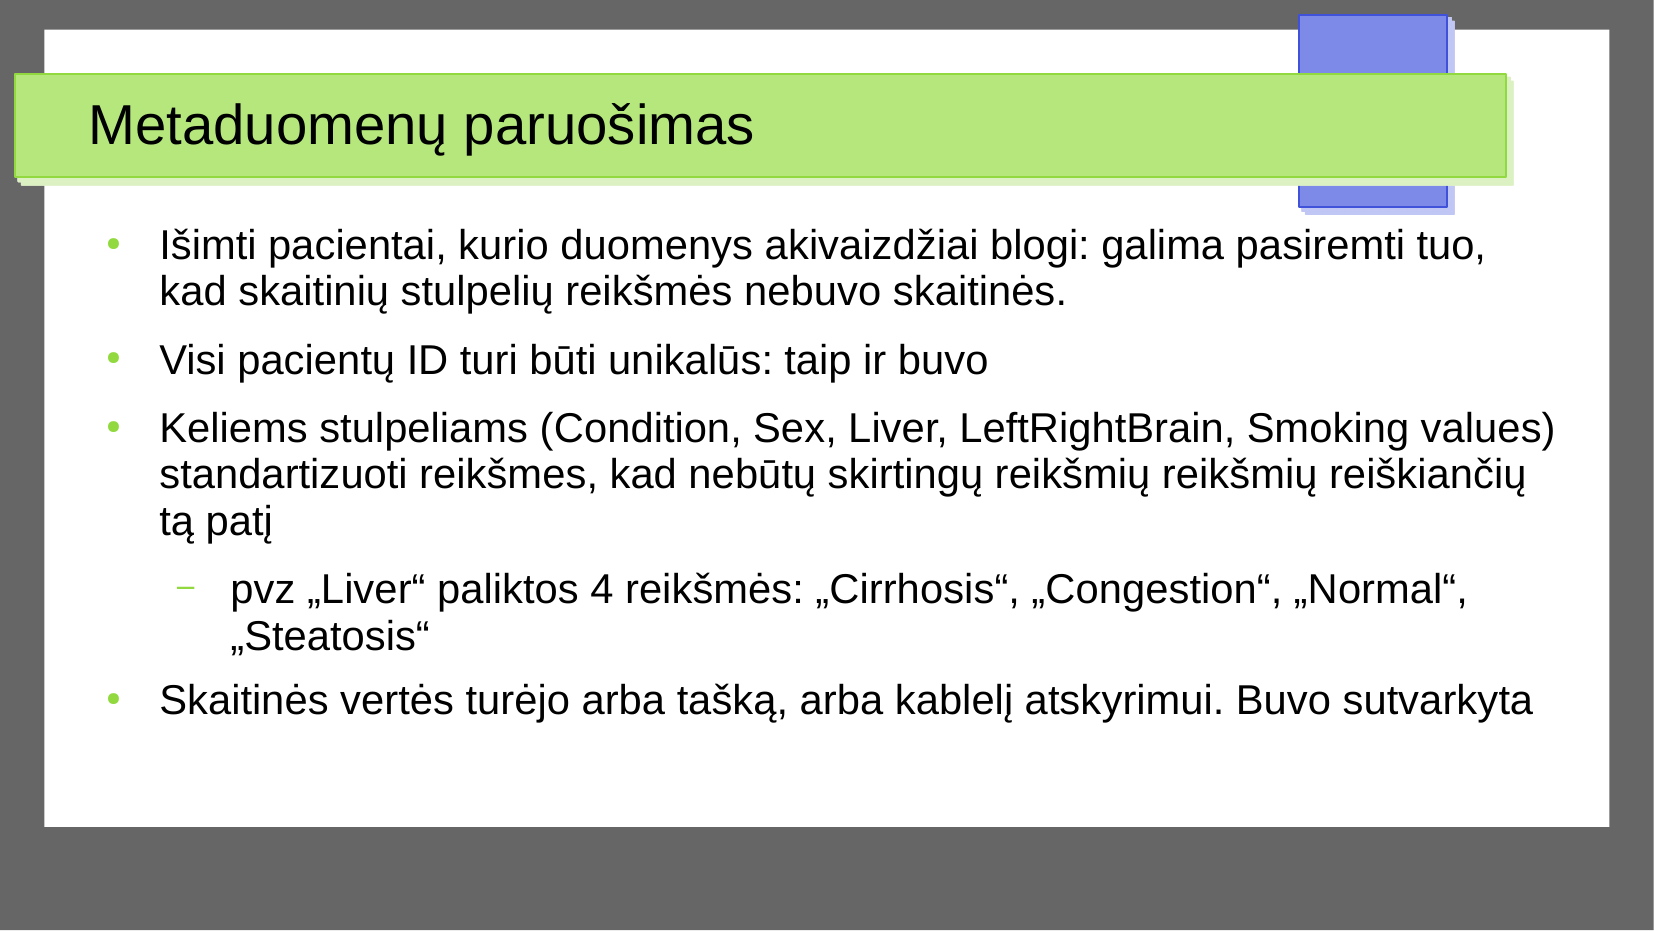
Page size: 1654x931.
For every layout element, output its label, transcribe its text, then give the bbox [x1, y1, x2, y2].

title Metaduomenų paruošimas [88, 73, 1506, 178]
list Išimti pacientai, kurio duomenys akivaizdžiai blogi: galima pasiremti tuo, kad skaitinių stulpelių reikšmės nebuvo skaitinės. Visi pacientų ID turi būti unikalūs: taip ir buvo Keliems stulpeliams (Condition, Sex, Liver, LeftRightBrain, Smoking values) standartizuoti reikšmes, kad nebūtų skirtingų reikšmių reikšmių reiškiančių tą patį pvz „Liver“ paliktos 4 reikšmės: „Cirrhosis“, „Congestion“, „Normal“, „Steatosis“ Skaitinės vertės turėjo arba tašką, arba kablelį atskyrimui. Buvo sutvarkyta [88, 221, 1565, 813]
